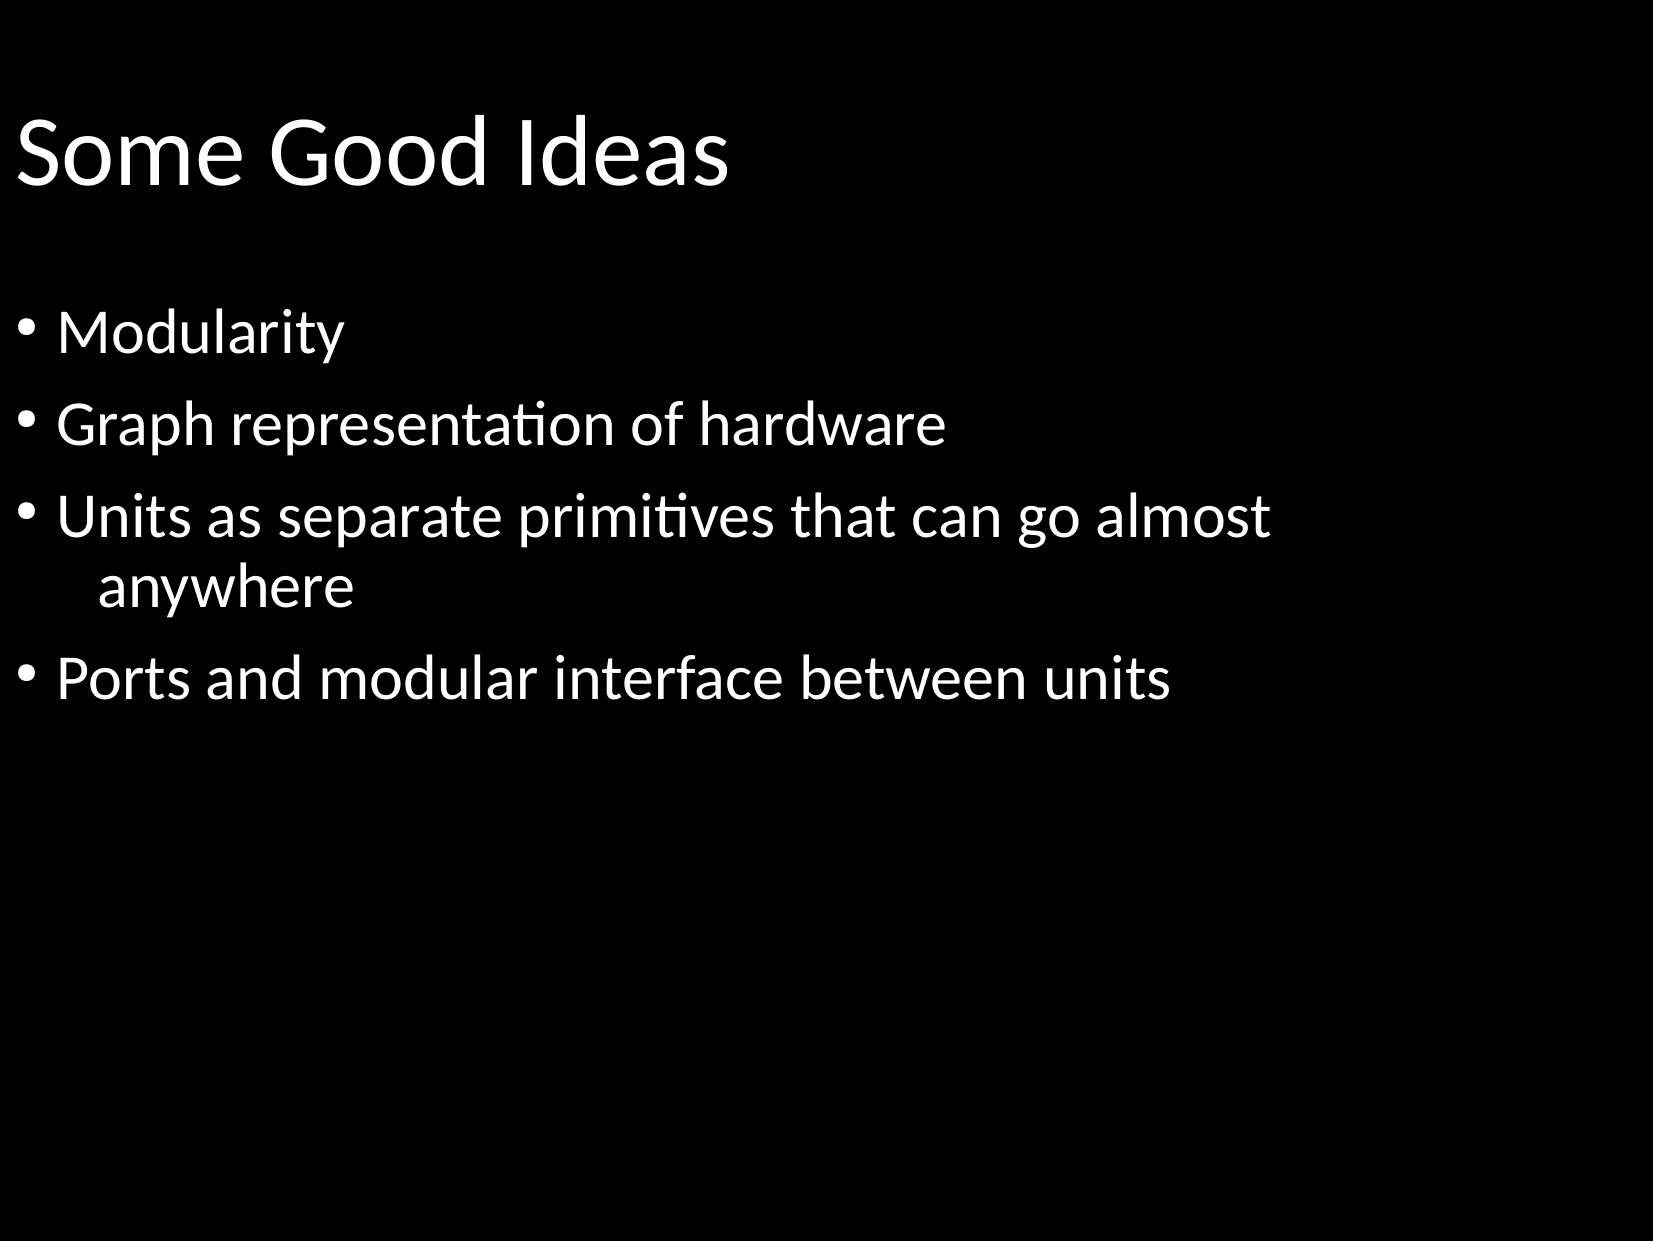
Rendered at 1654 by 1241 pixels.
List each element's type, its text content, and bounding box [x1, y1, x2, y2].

list Modularity Graph representation of hardware Units as separate primitives that can go almost anywhere Ports and modular interface between units [0, 290, 1488, 1010]
title Some Good Ideas [0, 49, 1488, 257]
